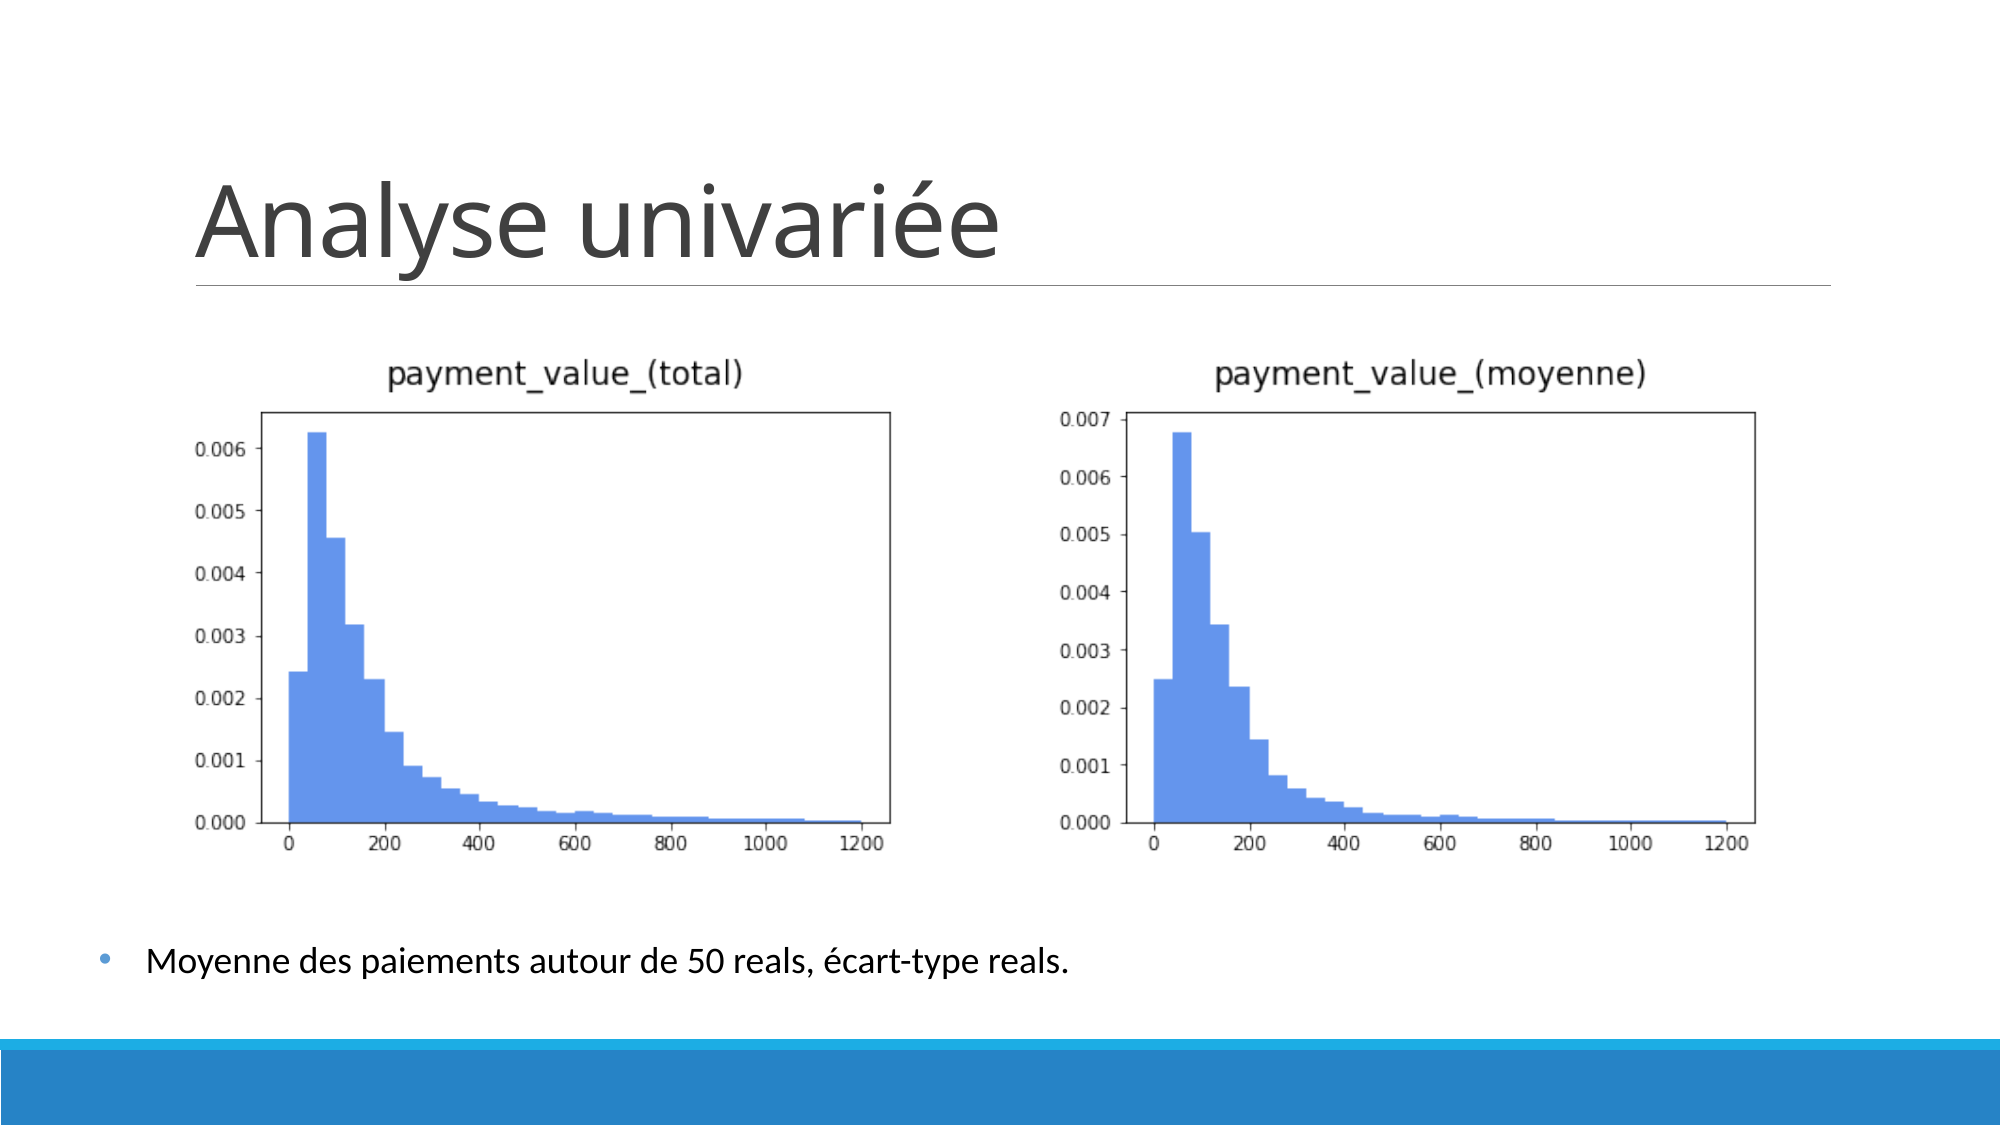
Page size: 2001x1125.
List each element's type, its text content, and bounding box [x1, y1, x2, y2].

text_box Moyenne des paiements autour de 50 reals, écart-type reals. [83, 928, 1888, 990]
title Analyse univariée [180, 47, 1831, 286]
picture [180, 346, 903, 868]
picture [1045, 346, 1768, 868]
